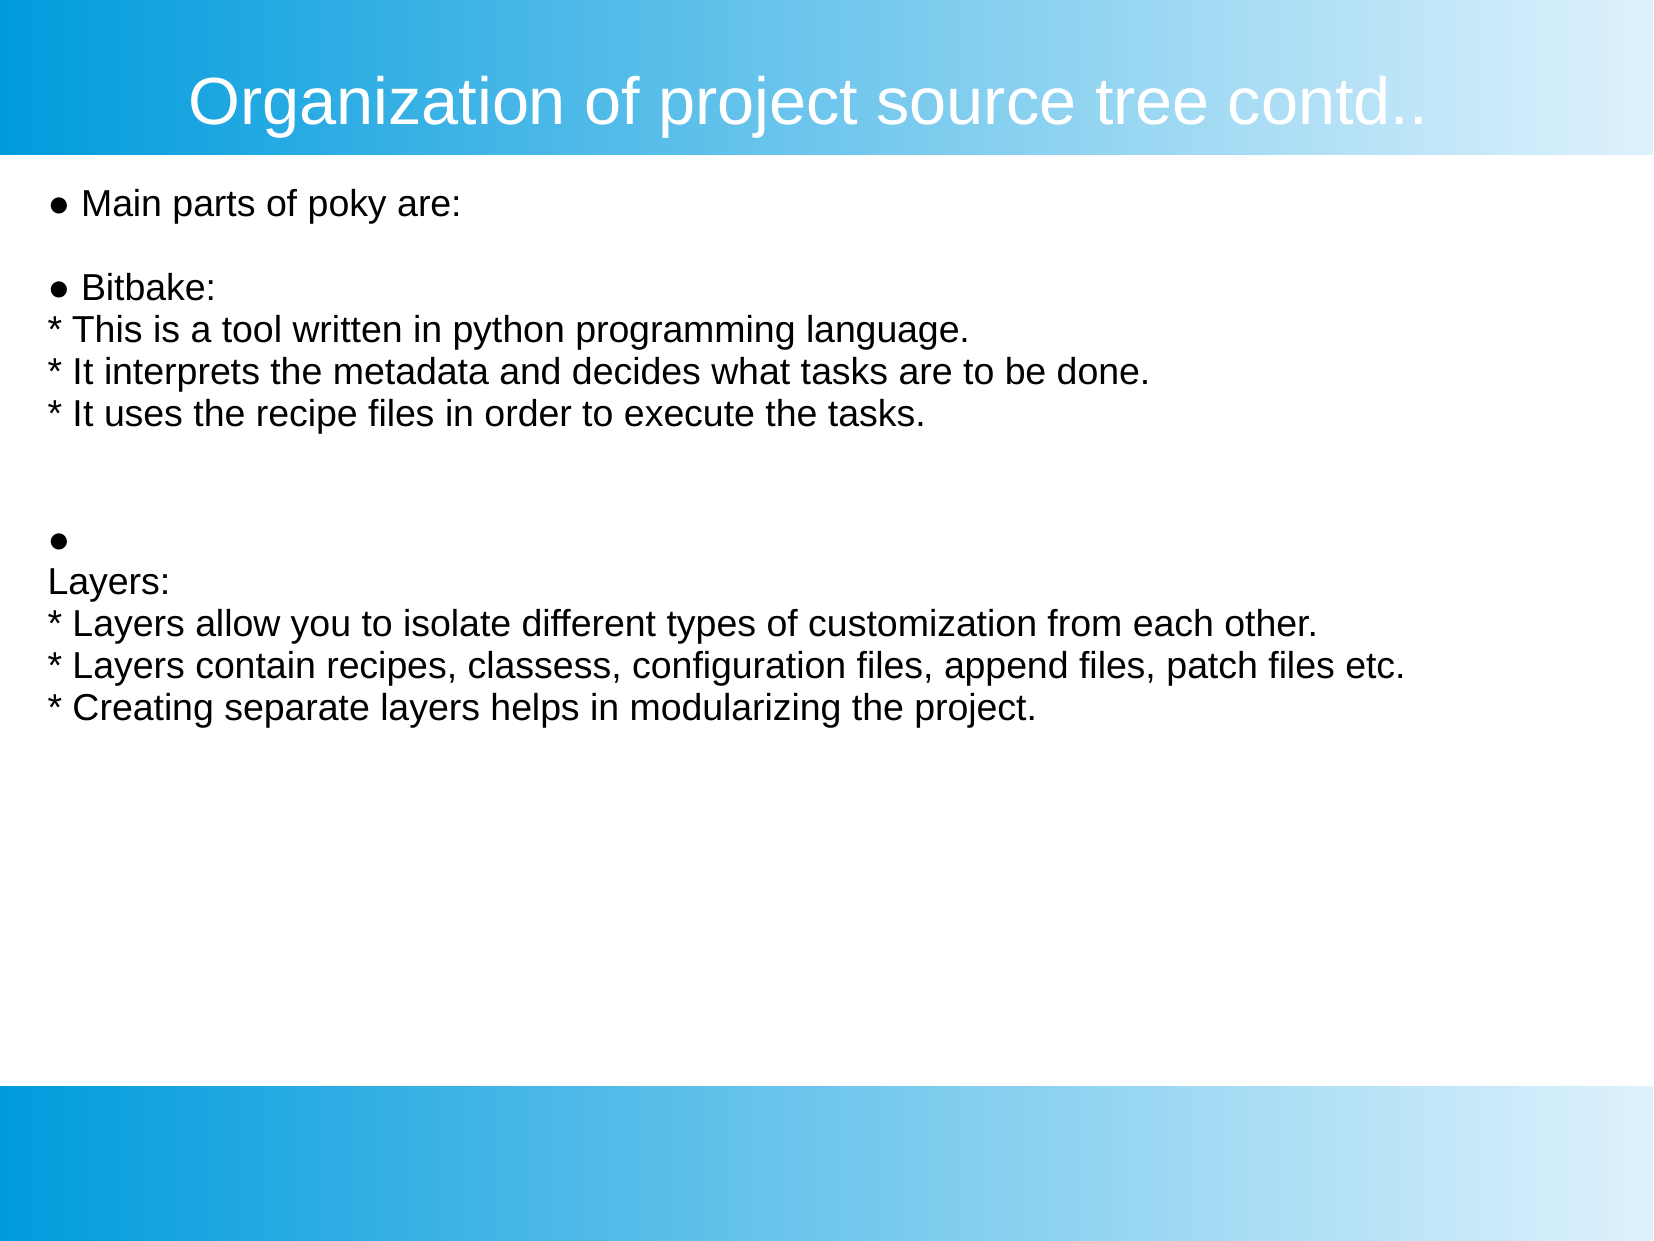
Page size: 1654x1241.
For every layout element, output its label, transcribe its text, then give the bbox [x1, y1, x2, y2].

title Organization of project source tree contd.. [0, 0, 1627, 205]
text_box ● Main parts of poky are: ● Bitbake: * This is a tool written in python programming language. * It interprets the metadata and decides what tasks are to be done. * It uses the recipe files in order to execute the tasks. ● Layers: * Layers allow you to isolate different types of customization from each other. * Layers contain recipes, classess, configuration files, append files, patch files etc. * Creating separate layers helps in modularizing the project. [33, 175, 1545, 771]
